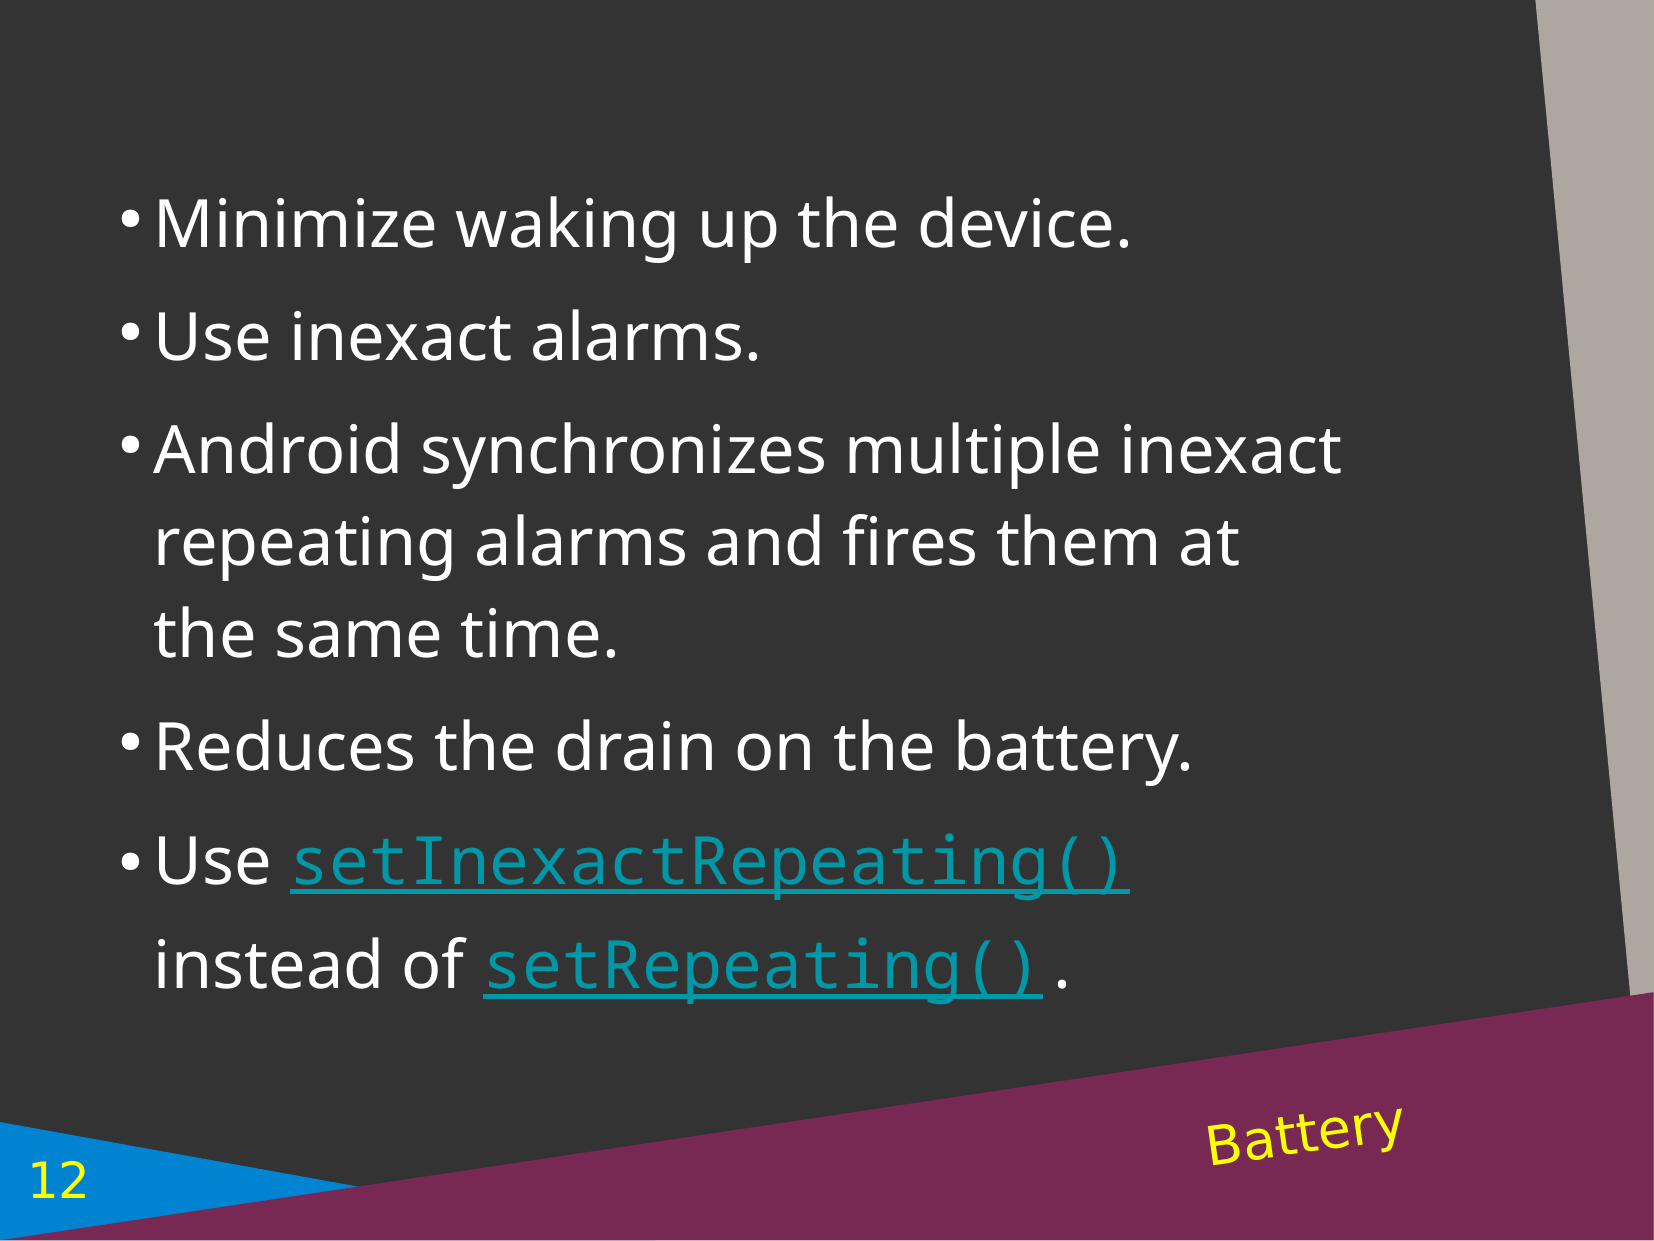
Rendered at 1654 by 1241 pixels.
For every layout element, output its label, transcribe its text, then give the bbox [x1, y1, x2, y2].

title Battery [956, 995, 1654, 1241]
text_box Minimize waking up the device. Use inexact alarms. Android synchronizes multiple inexact repeating alarms and fires them at the same time. Reduces the drain on the battery. Use setInexactRepeating() instead of setRepeating(). [103, 153, 1371, 981]
